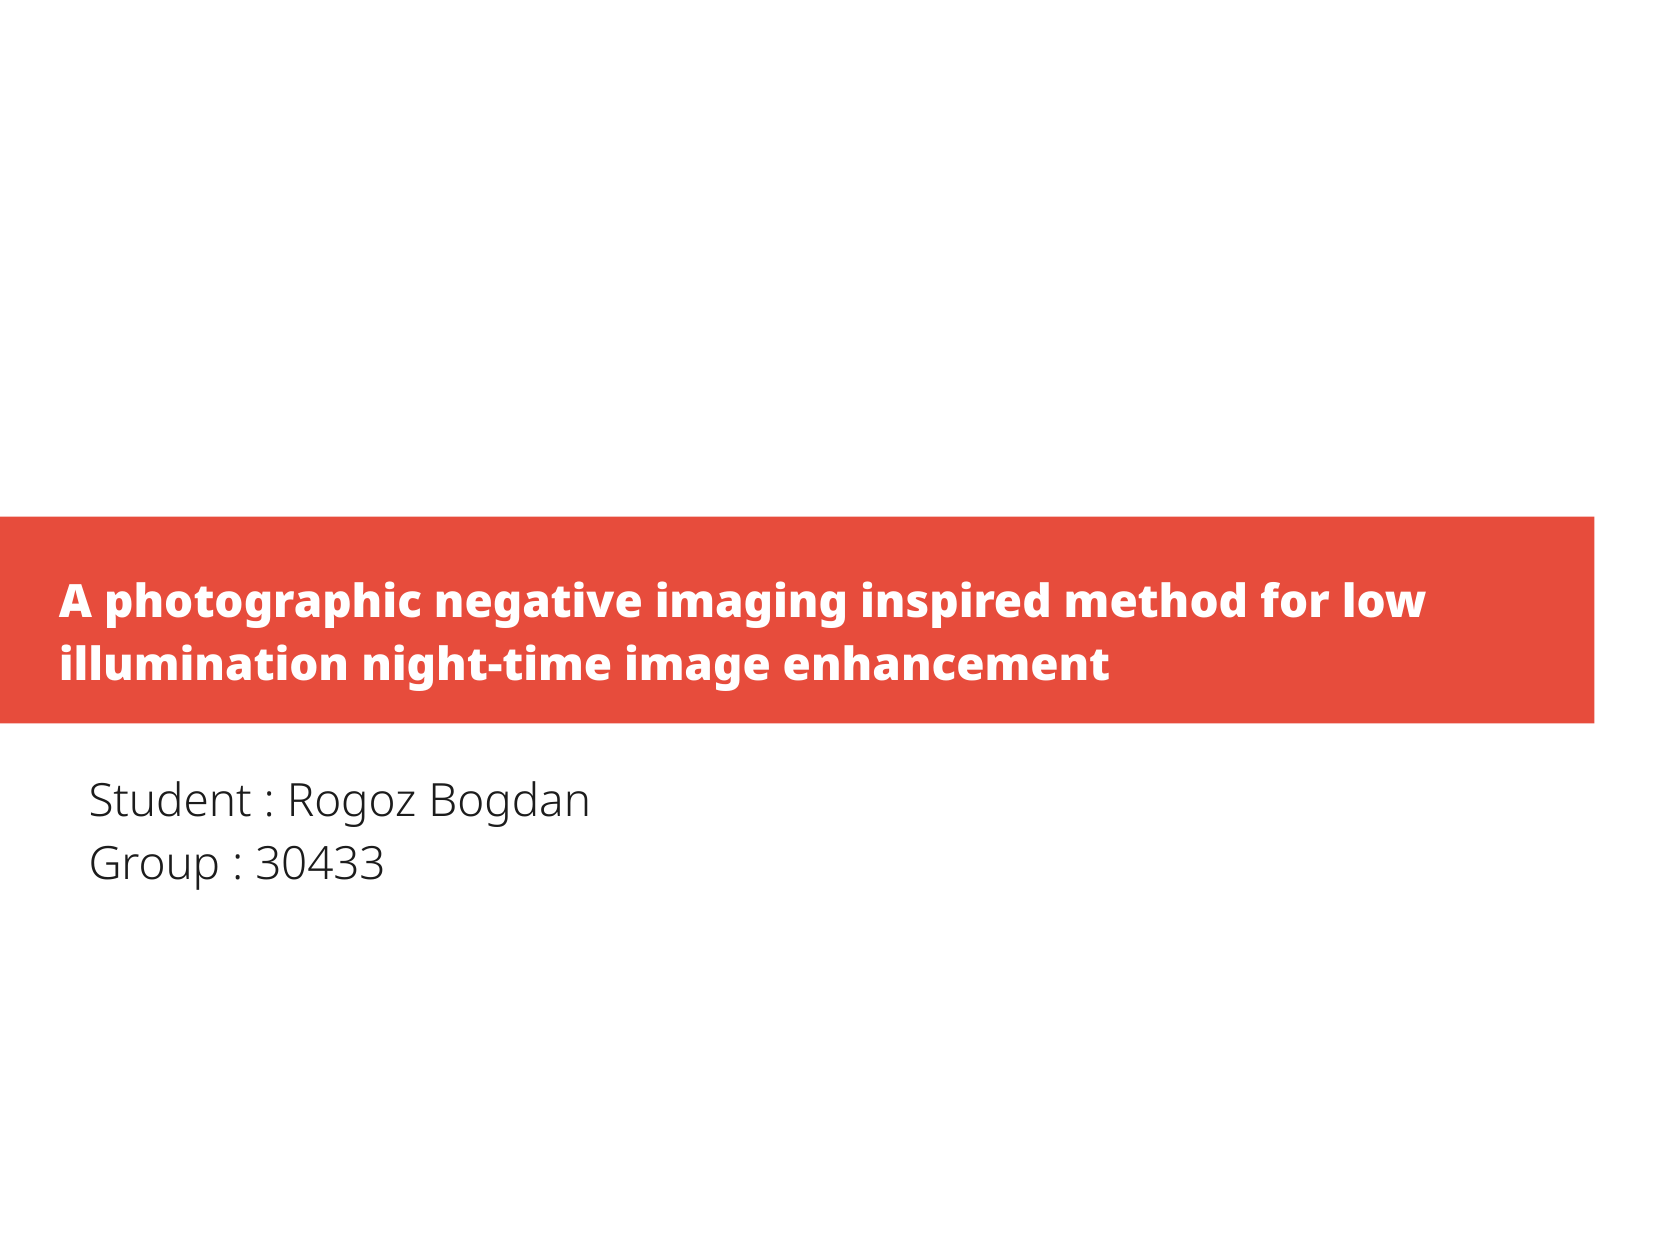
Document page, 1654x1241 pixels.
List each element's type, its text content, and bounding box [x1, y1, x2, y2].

title A photographic negative imaging inspired method for low illumination night-time image enhancement [59, 546, 1595, 694]
subtitle Student : Rogoz Bogdan Group : 30433 [88, 767, 1595, 1182]
